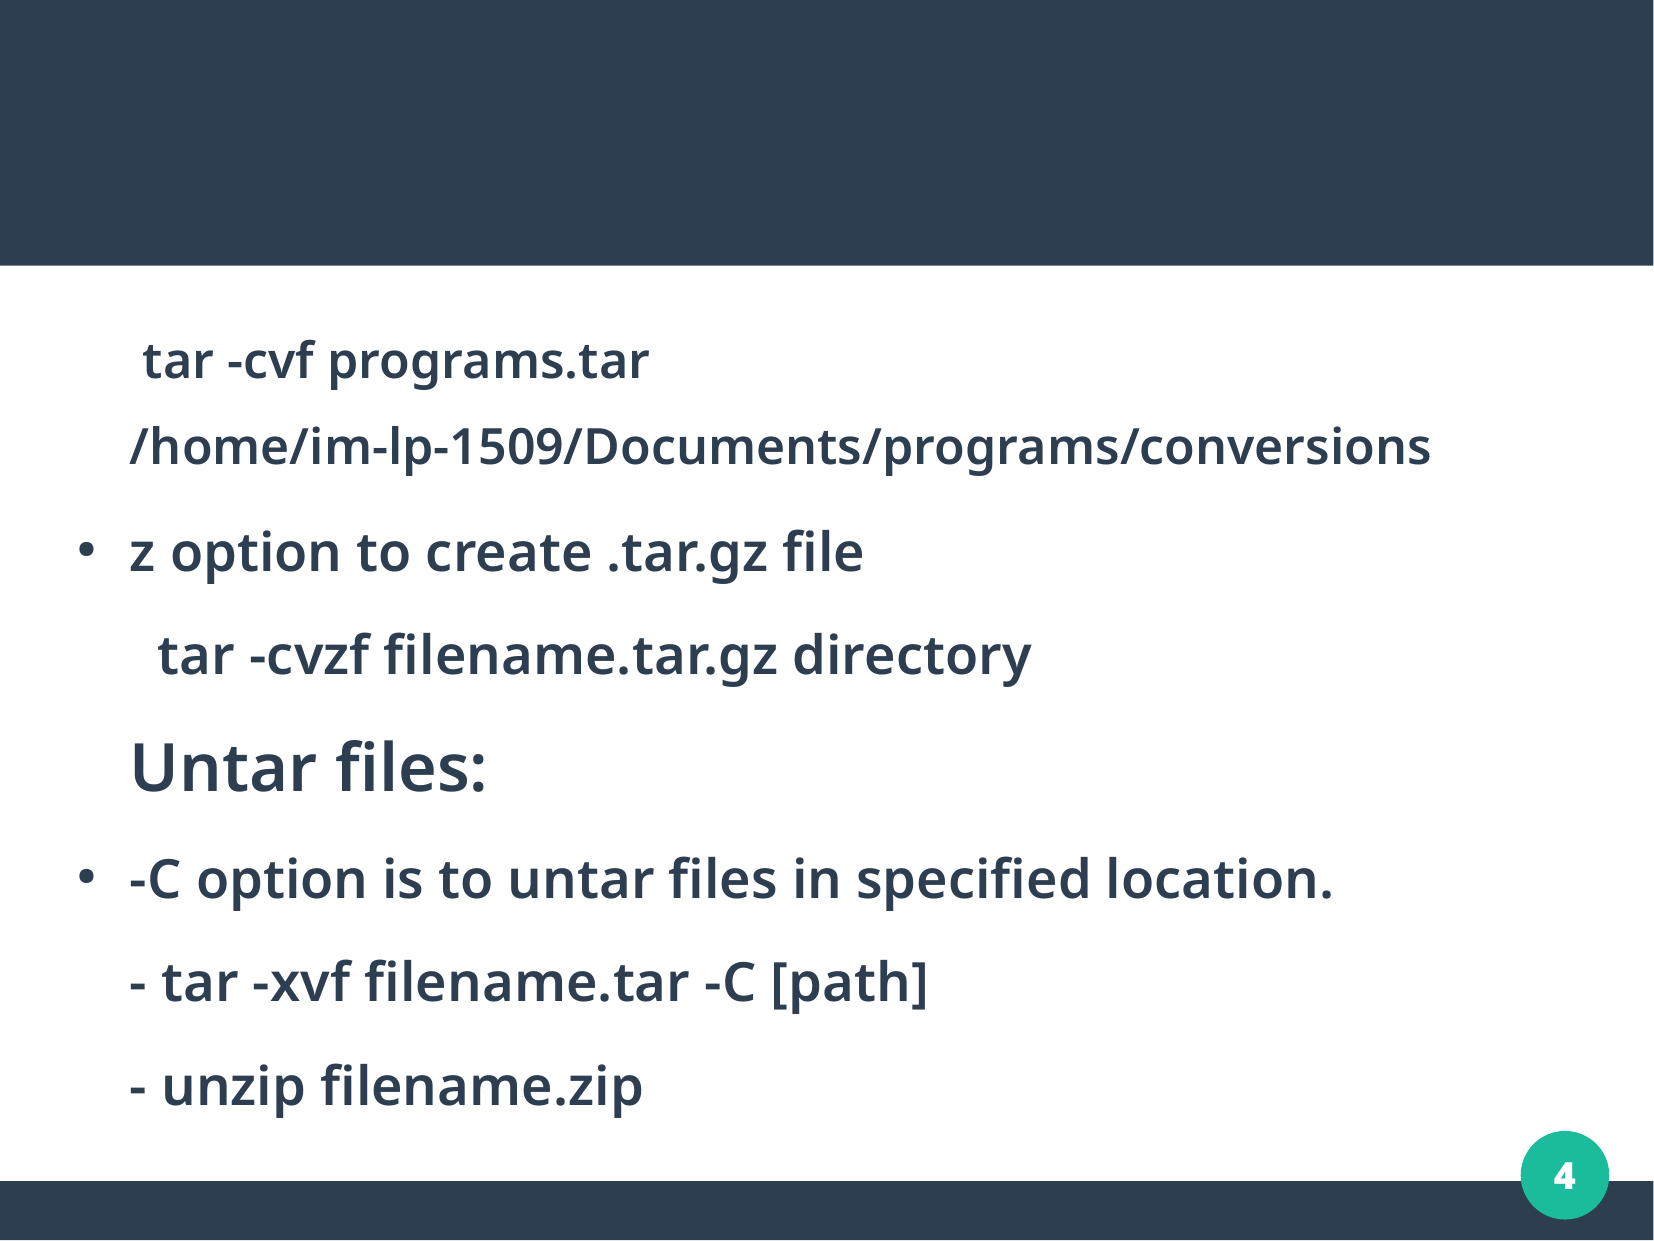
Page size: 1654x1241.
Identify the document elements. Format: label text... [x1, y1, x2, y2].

list tar -cvf programs.tar /home/im-lp-1509/Documents/programs/conversions z option to create .tar.gz file tar -cvzf filename.tar.gz directory Untar files: -C option is to untar files in specified location. - tar -xvf filename.tar -C [path] - unzip filename.zip [59, 324, 1595, 1152]
